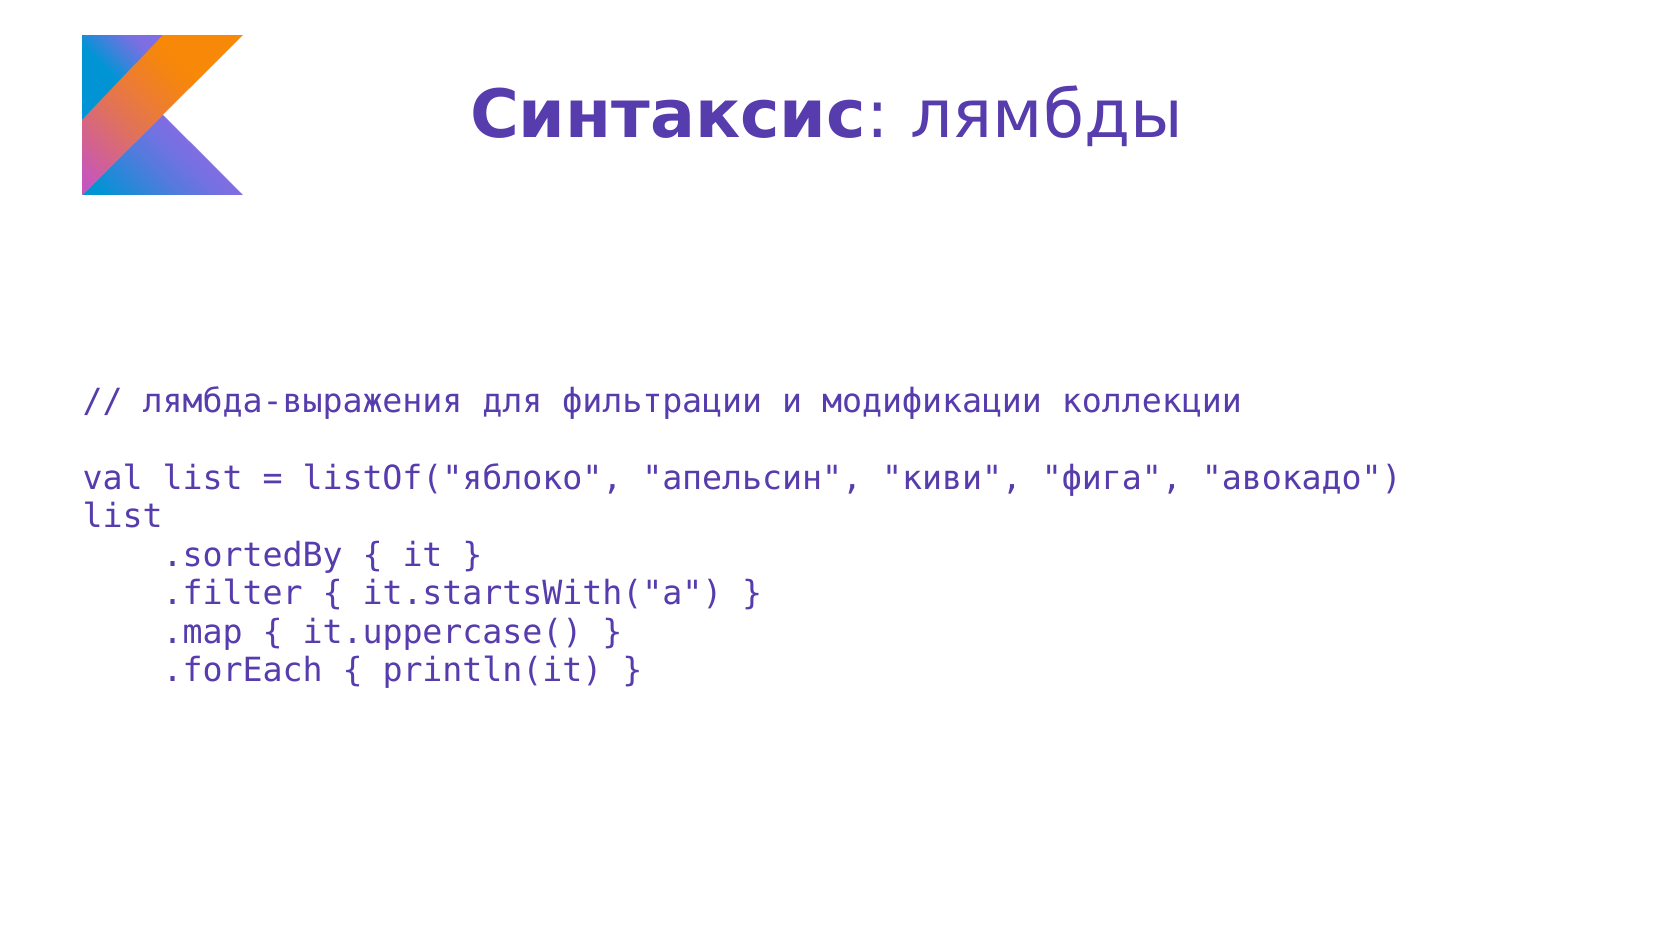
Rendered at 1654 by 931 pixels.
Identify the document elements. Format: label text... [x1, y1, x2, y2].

title Синтаксис: лямбды [243, 37, 1571, 193]
subtitle // лямбда-выражения для фильтрации и модификации коллекции val list = listOf("яблоко", "апельсин", "киви", "фига", "авокадо") list .sortedBy { it } .filter { it.startsWith("а") } .map { it.uppercase() } .forEach { println(it) } [82, 265, 1571, 806]
picture [82, 35, 243, 195]
